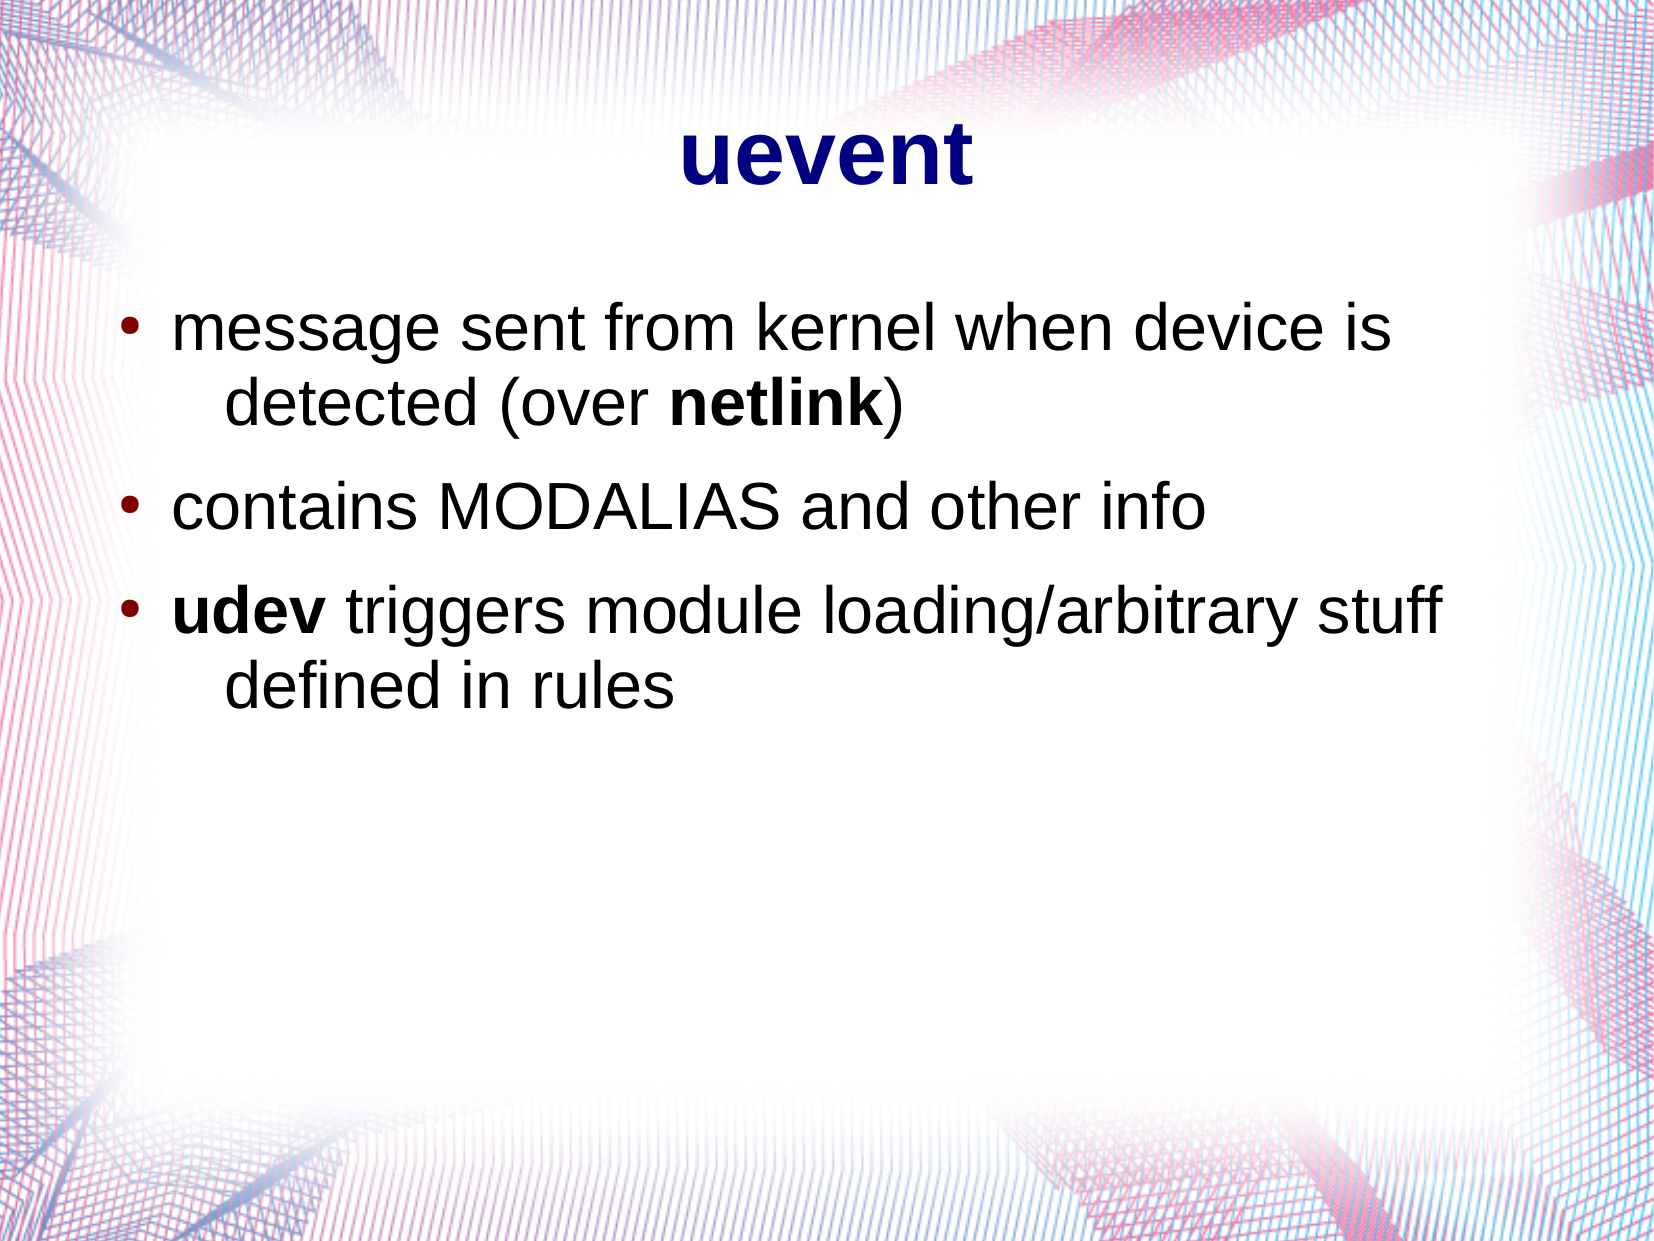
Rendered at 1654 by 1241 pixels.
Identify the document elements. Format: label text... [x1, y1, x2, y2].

picture [0, 0, 1654, 1241]
list message sent from kernel when device is detected (over netlink) contains MODALIAS and other info udev triggers module loading/arbitrary stuff defined in rules [82, 290, 1571, 1109]
title uevent [82, 49, 1571, 257]
